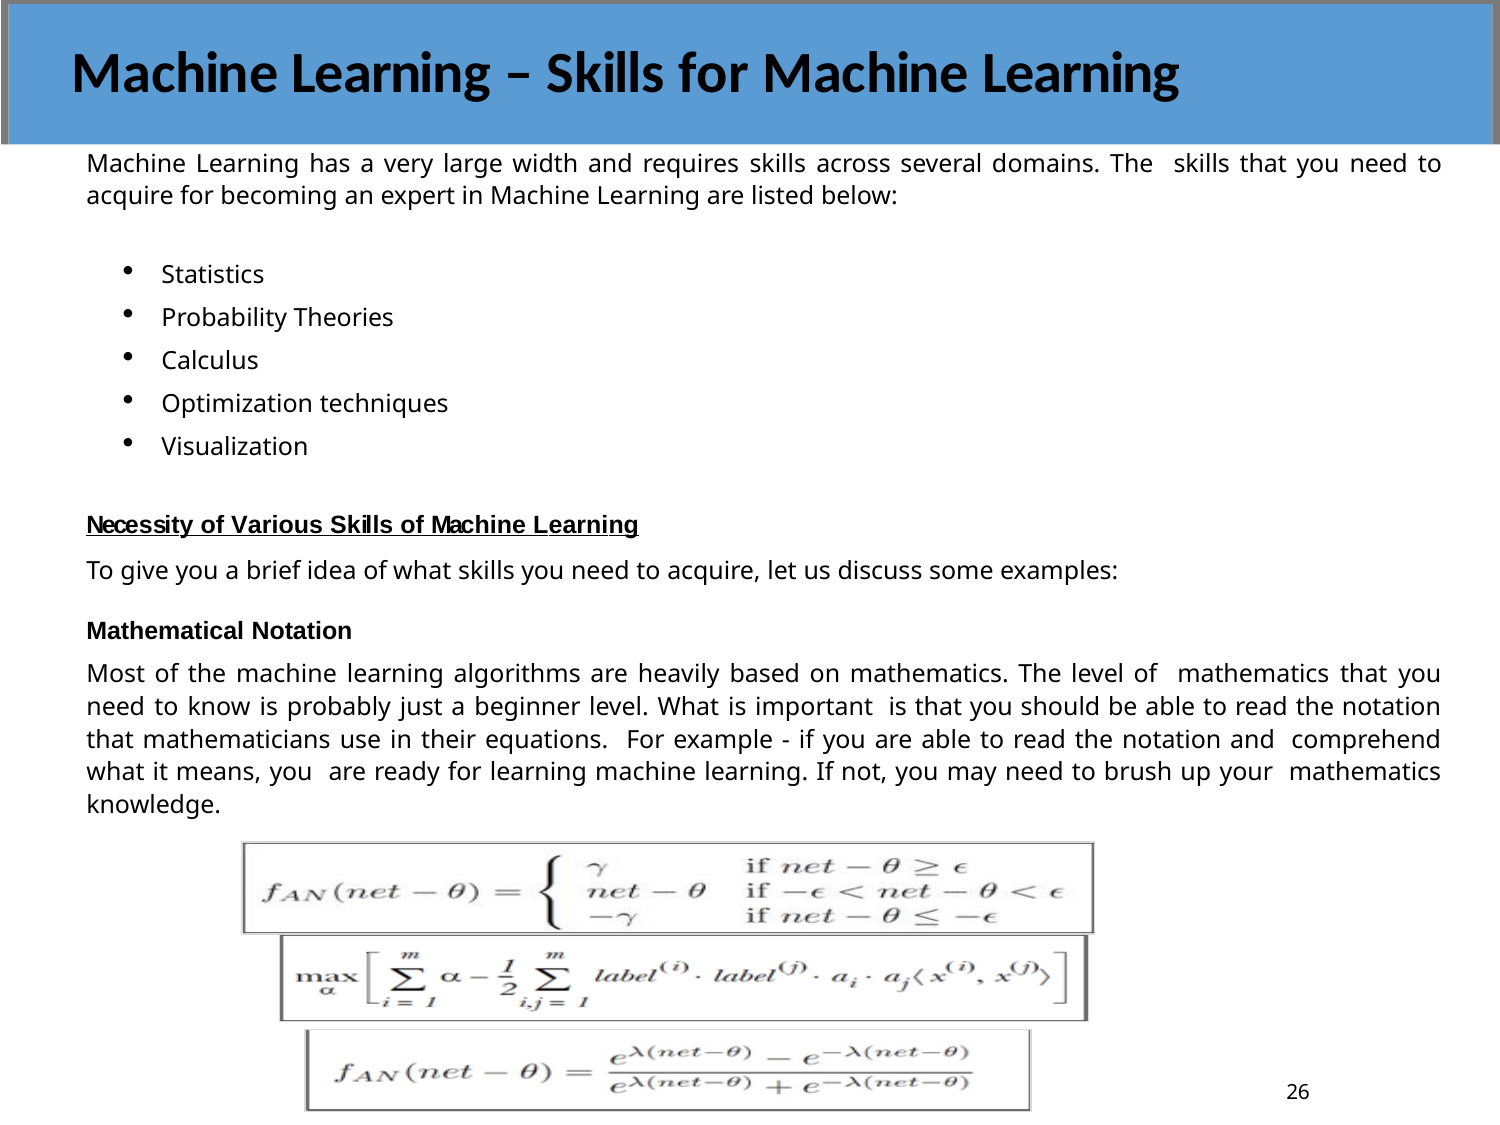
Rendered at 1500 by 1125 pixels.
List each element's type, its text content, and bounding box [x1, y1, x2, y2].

picture [306, 1030, 1030, 1111]
slide_number 26 [1279, 1076, 1328, 1125]
text_box Machine Learning has a very large width and requires skills across several domains. The skills that you need to acquire for becoming an expert in Machine Learning are listed below: Statistics Probability Theories Calculus Optimization techniques Visualization Necessity of Various Skills of Machine Learning To give you a brief idea of what skills you need to acquire, let us discuss some examples: Mathematical Notation Most of the machine learning algorithms are heavily based on mathematics. The level of mathematics that you need to know is probably just a beginner level. What is important is that you should be able to read the notation that mathematicians use in their equations. For example - if you are able to read the notation and comprehend what it means, you are ready for learning machine learning. If not, you may need to brush up your mathematics knowledge. [84, 227, 1446, 819]
picture [243, 843, 1094, 933]
title Machine Learning – Skills for Machine Learning [69, 36, 1446, 227]
text_box [1, 0, 1500, 145]
picture [280, 935, 1088, 1021]
